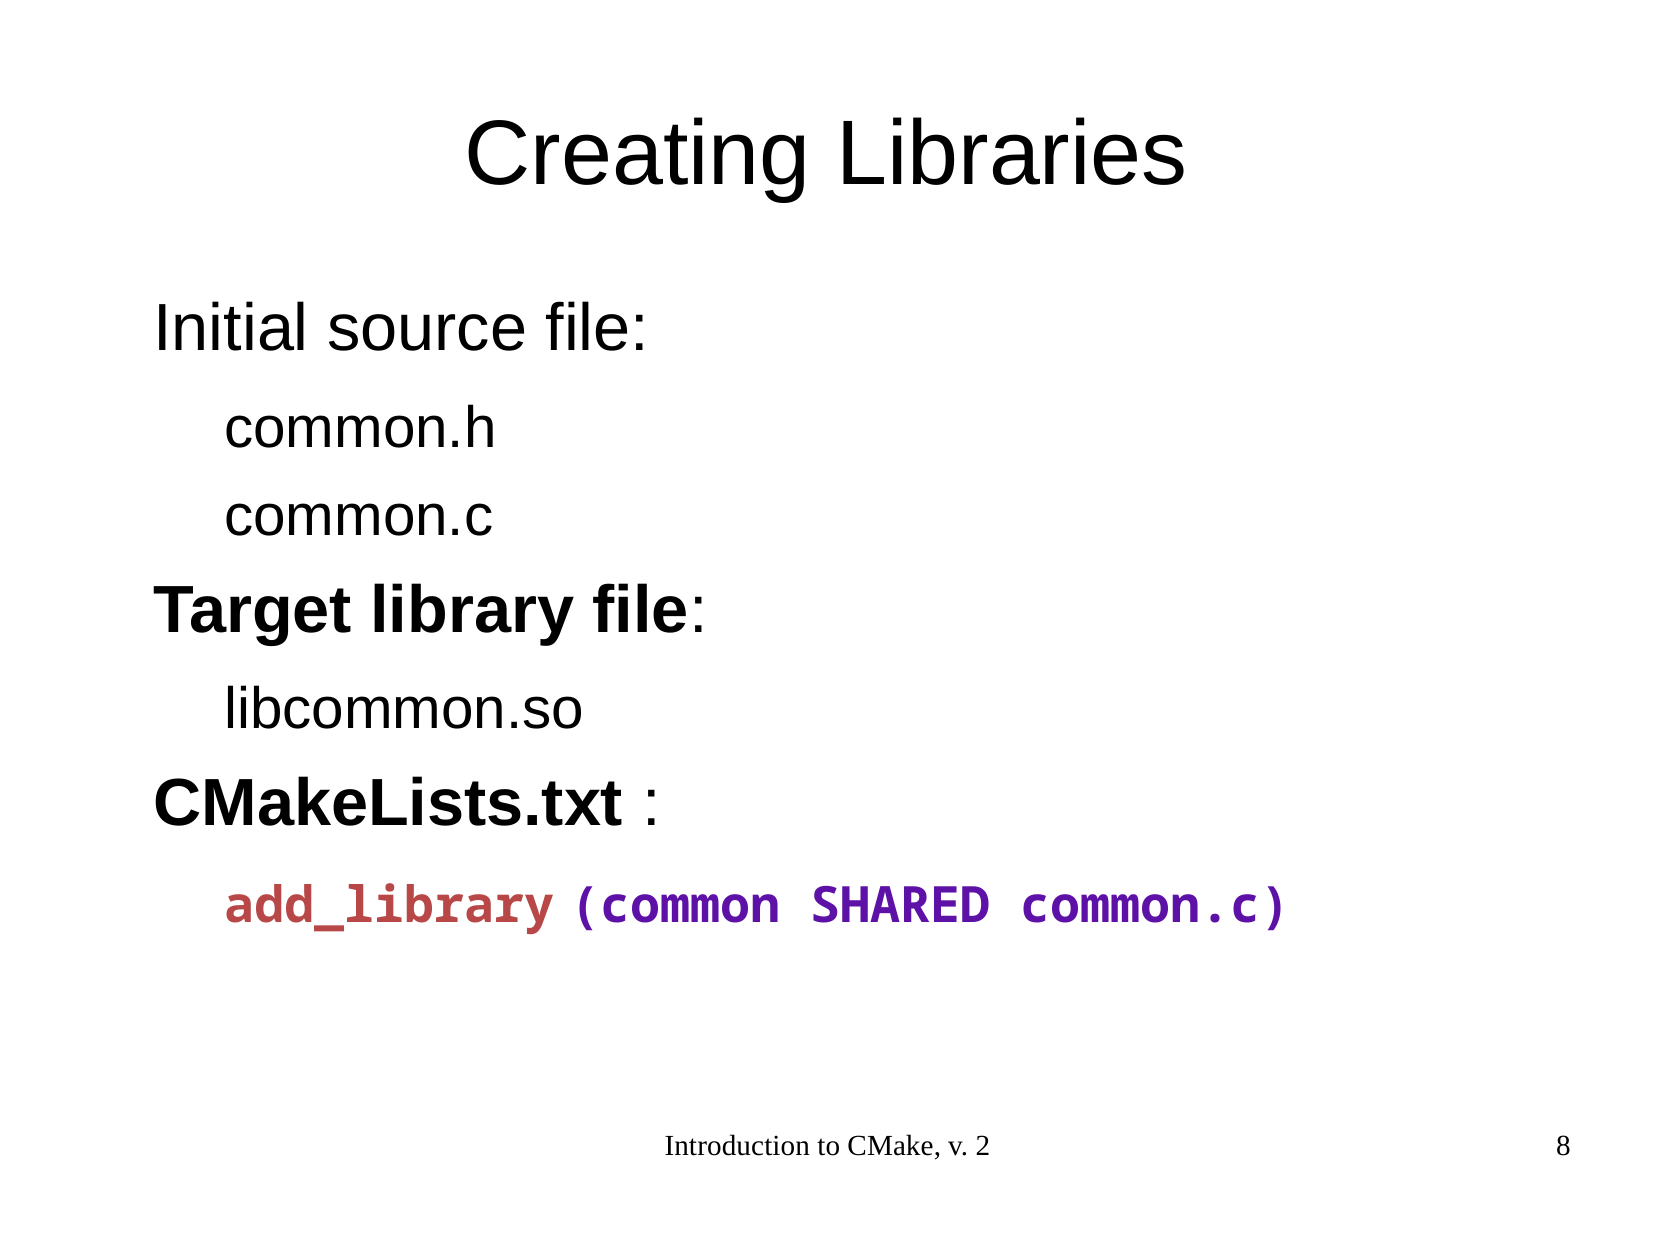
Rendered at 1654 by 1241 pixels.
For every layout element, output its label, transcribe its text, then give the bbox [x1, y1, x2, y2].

title Creating Libraries [82, 49, 1571, 257]
list Initial source file: common.h common.c Target library file: libcommon.so CMakeLists.txt : add_library (common SHARED common.c) [82, 290, 1571, 1109]
